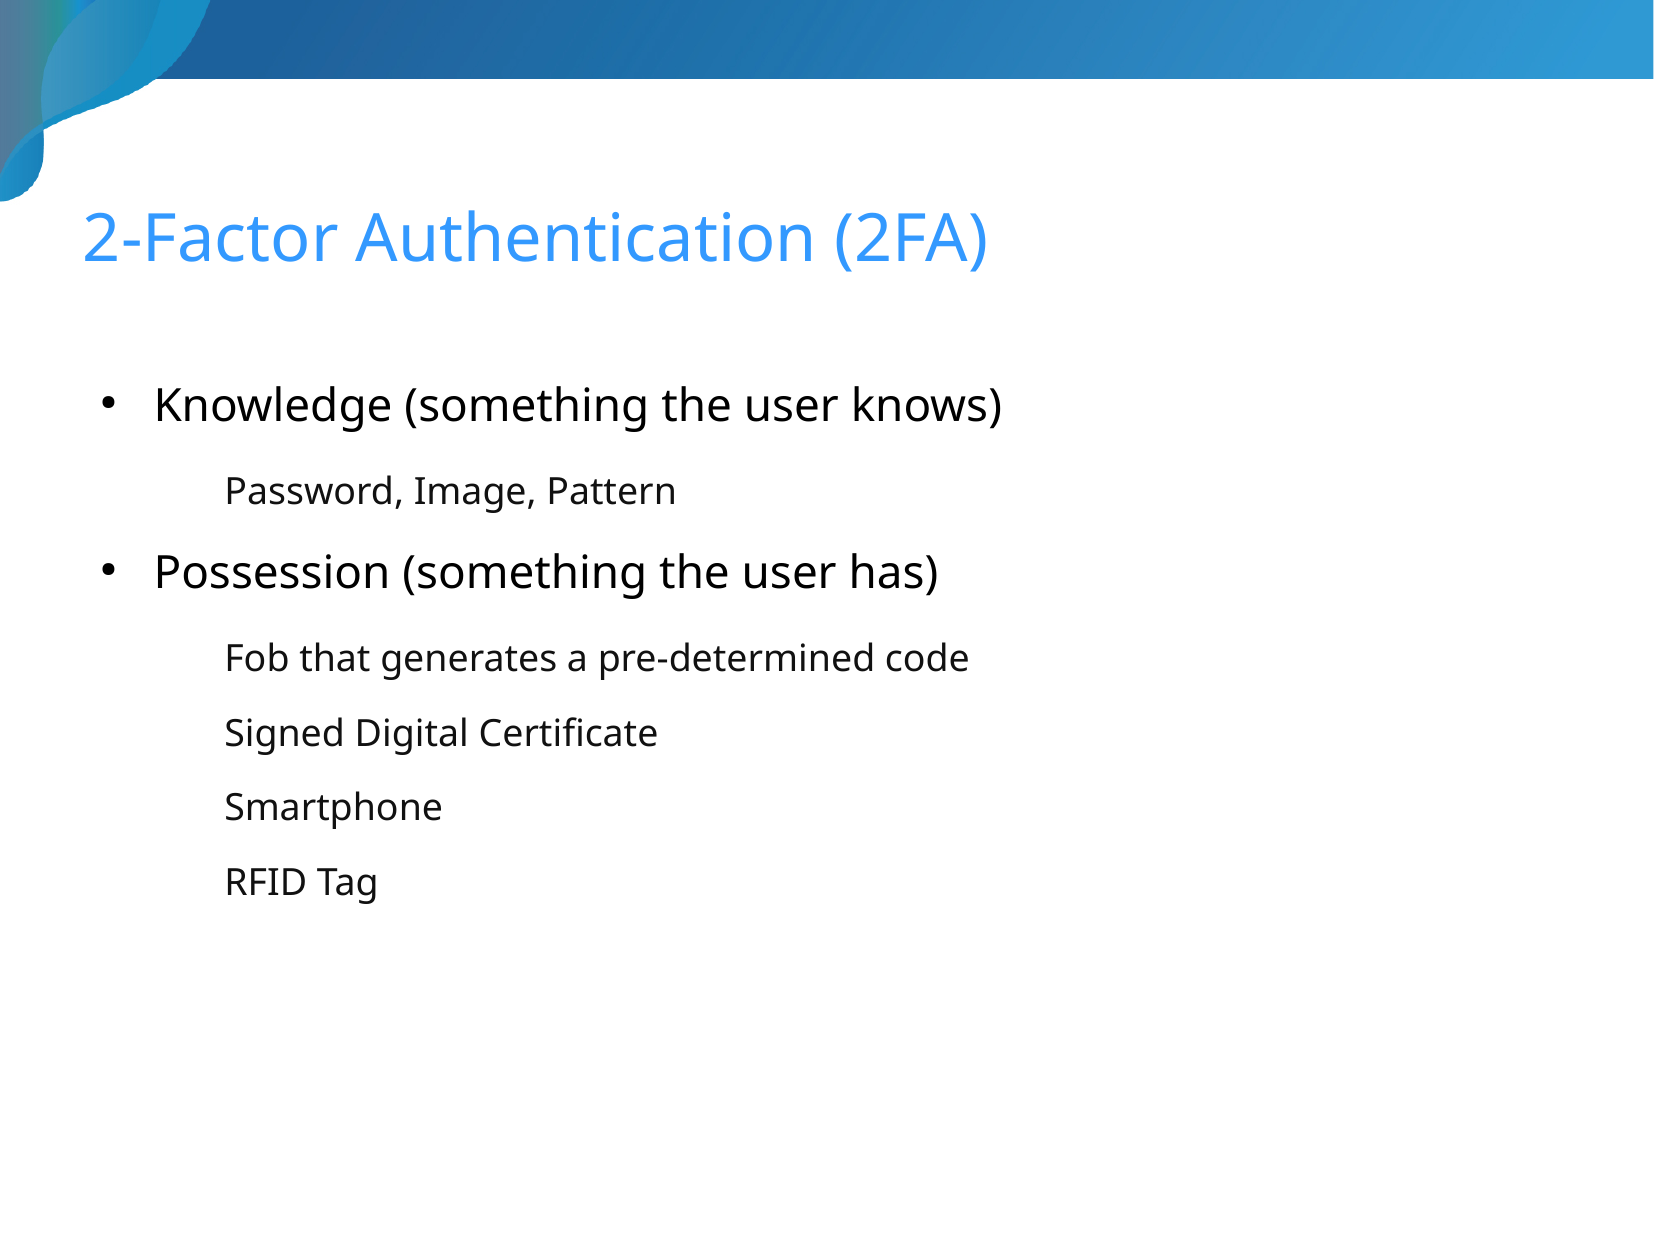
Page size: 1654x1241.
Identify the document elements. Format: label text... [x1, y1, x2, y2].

list Knowledge (something the user knows) Password, Image, Pattern Possession (something the user has) Fob that generates a pre-determined code Signed Digital Certificate Smartphone RFID Tag [82, 372, 1571, 968]
picture [0, 0, 1654, 1241]
title 2-Factor Authentication (2FA) [82, 139, 1571, 332]
